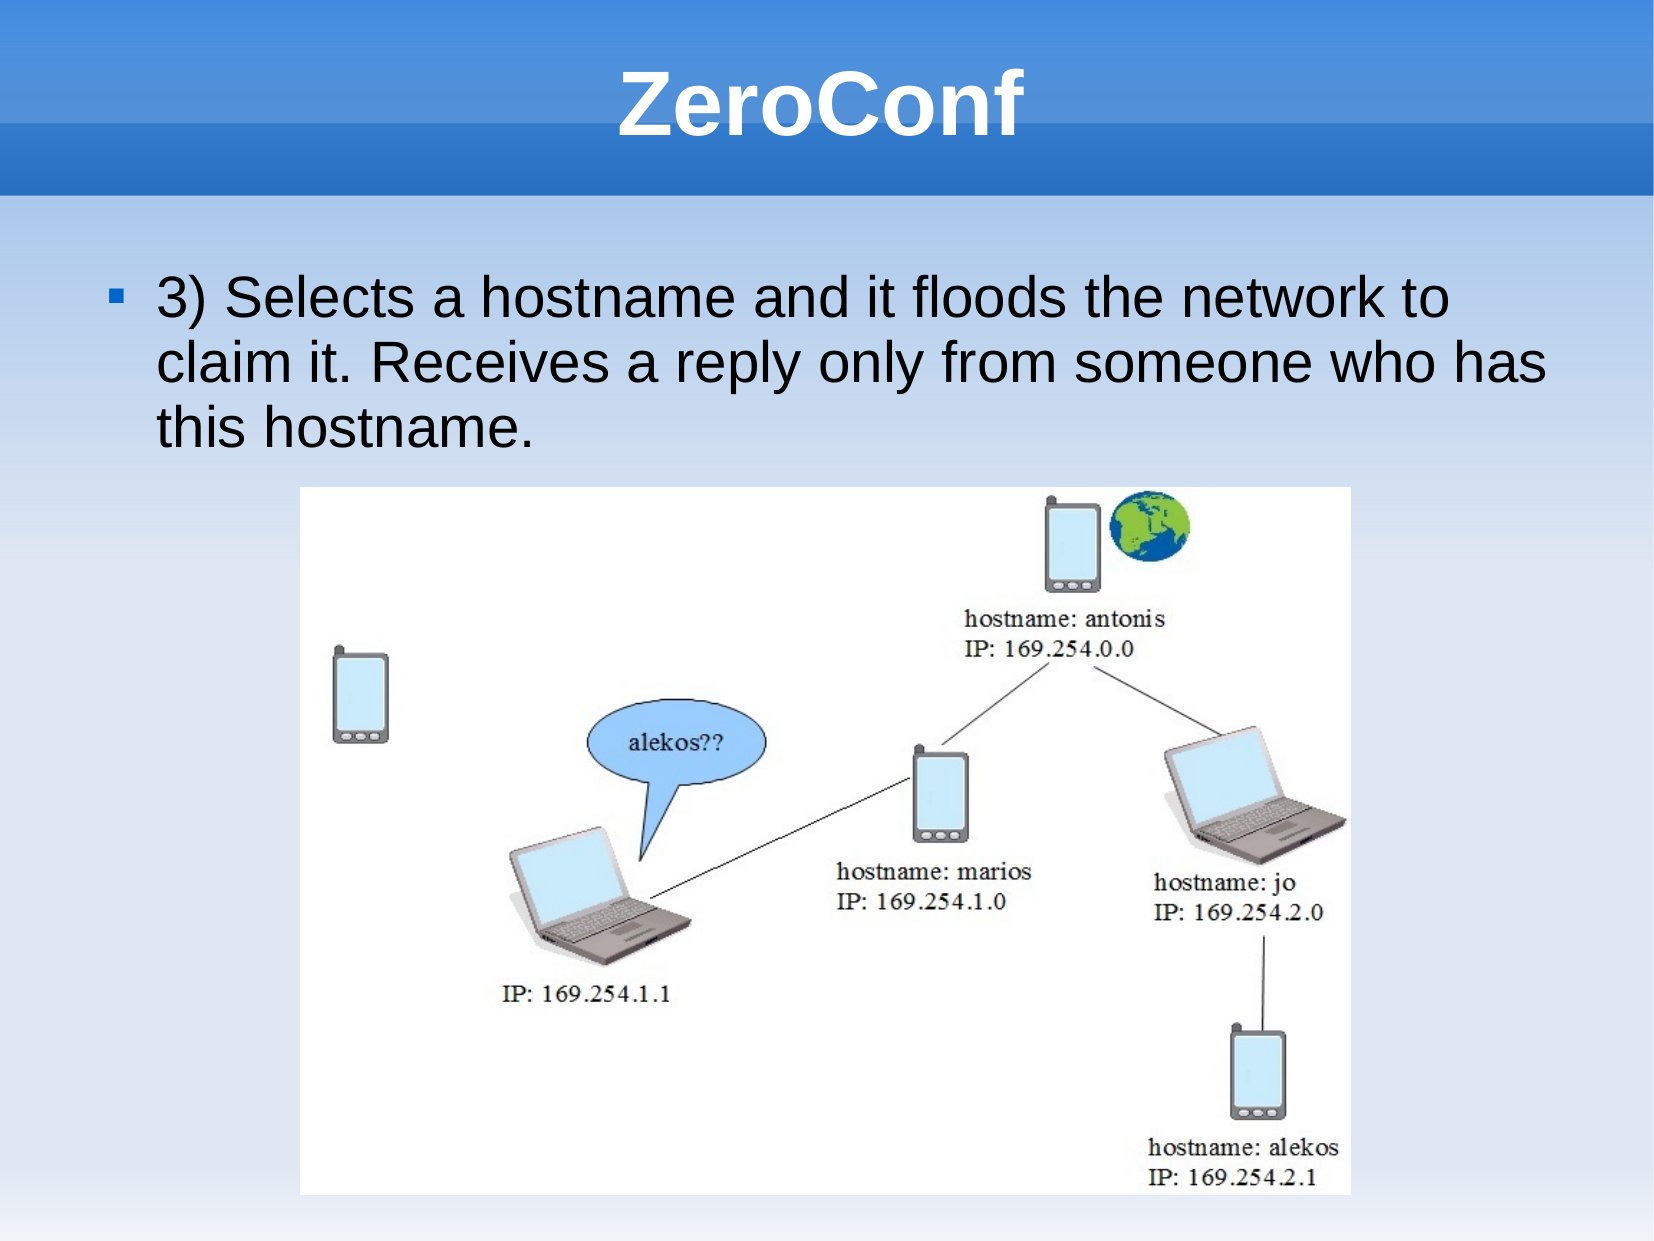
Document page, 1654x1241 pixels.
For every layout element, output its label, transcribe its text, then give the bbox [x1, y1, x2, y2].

title ZeroConf [76, 0, 1565, 208]
picture [0, 0, 1654, 1241]
text_box 3) Selects a hostname and it floods the network to claim it. Receives a reply only from someone who has this hostname. [0, 257, 1614, 1013]
